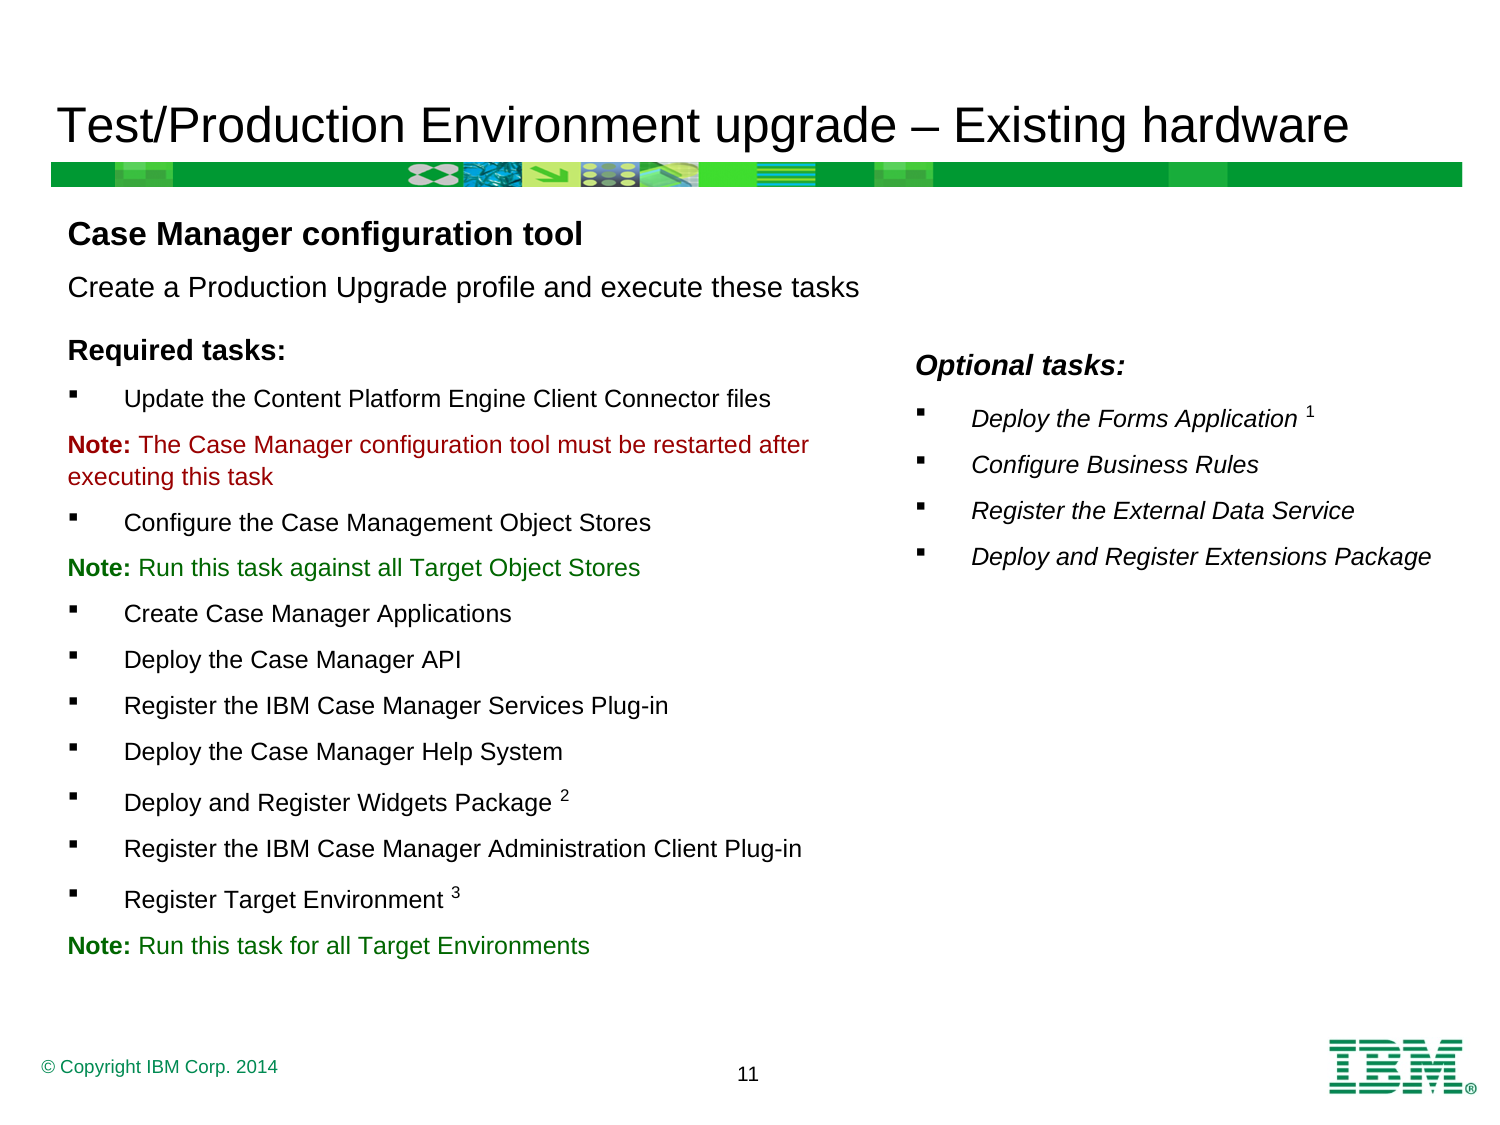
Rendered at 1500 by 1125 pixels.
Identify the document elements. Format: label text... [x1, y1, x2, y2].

title Test/Production Environment upgrade – Existing hardware [41, 54, 1477, 189]
list Required tasks: Update the Content Platform Engine Client Connector files Note: The Case Manager configuration tool must be restarted after executing this task Configure the Case Management Object Stores Note: Run this task against all Target Object Stores Create Case Manager Applications Deploy the Case Manager API Register the IBM Case Manager Services Plug-in Deploy the Case Manager Help System Deploy and Register Widgets Package 2 Register the IBM Case Manager Administration Client Plug-in Register Target Environment 3 Note: Run this task for all Target Environments [52, 322, 863, 957]
list Case Manager configuration tool Create a Production Upgrade profile and execute these tasks [52, 202, 1465, 334]
list Optional tasks: Deploy the Forms Application 1 Configure Business Rules Register the External Data Service Deploy and Register Extensions Package [900, 337, 1481, 584]
picture [1327, 1037, 1479, 1096]
